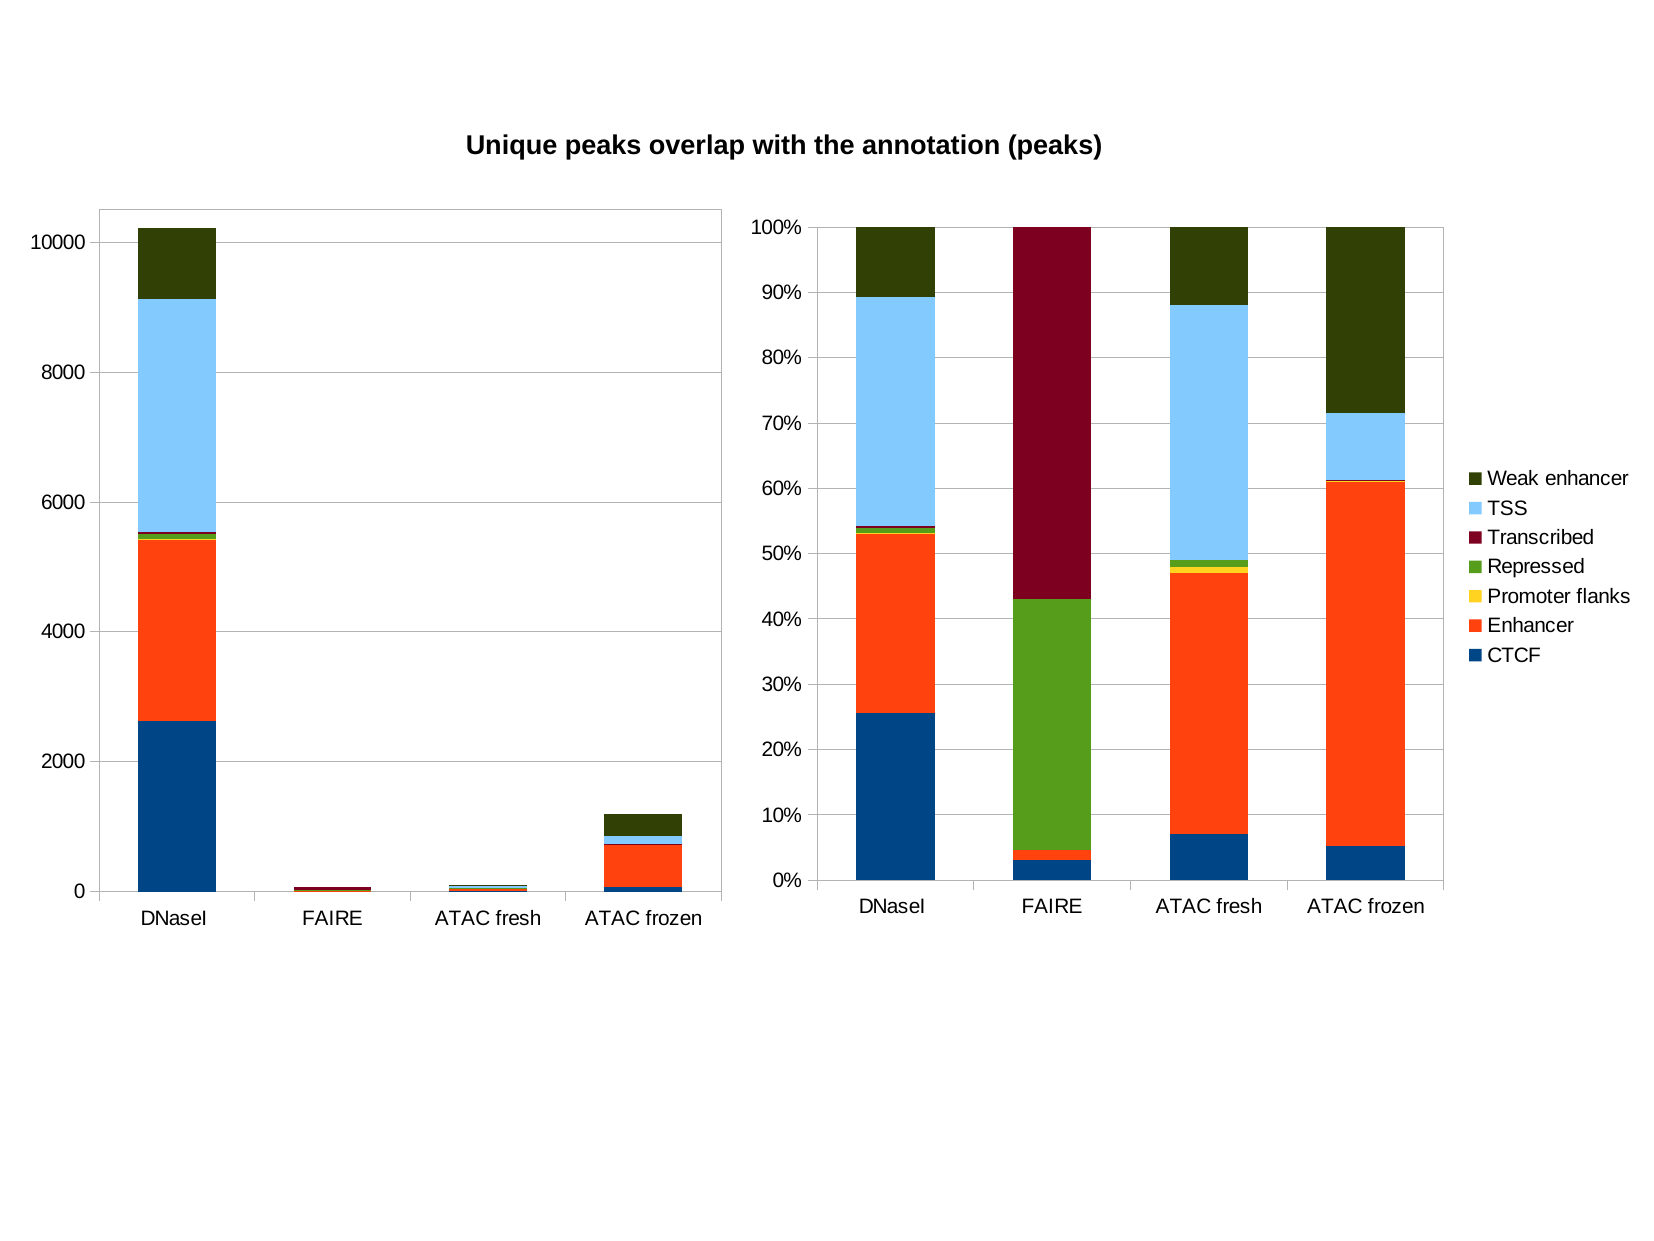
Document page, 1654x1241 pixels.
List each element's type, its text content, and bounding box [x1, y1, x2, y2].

chart [11, 194, 1651, 945]
text_box Unique peaks overlap with the annotation (peaks) [450, 122, 1200, 198]
